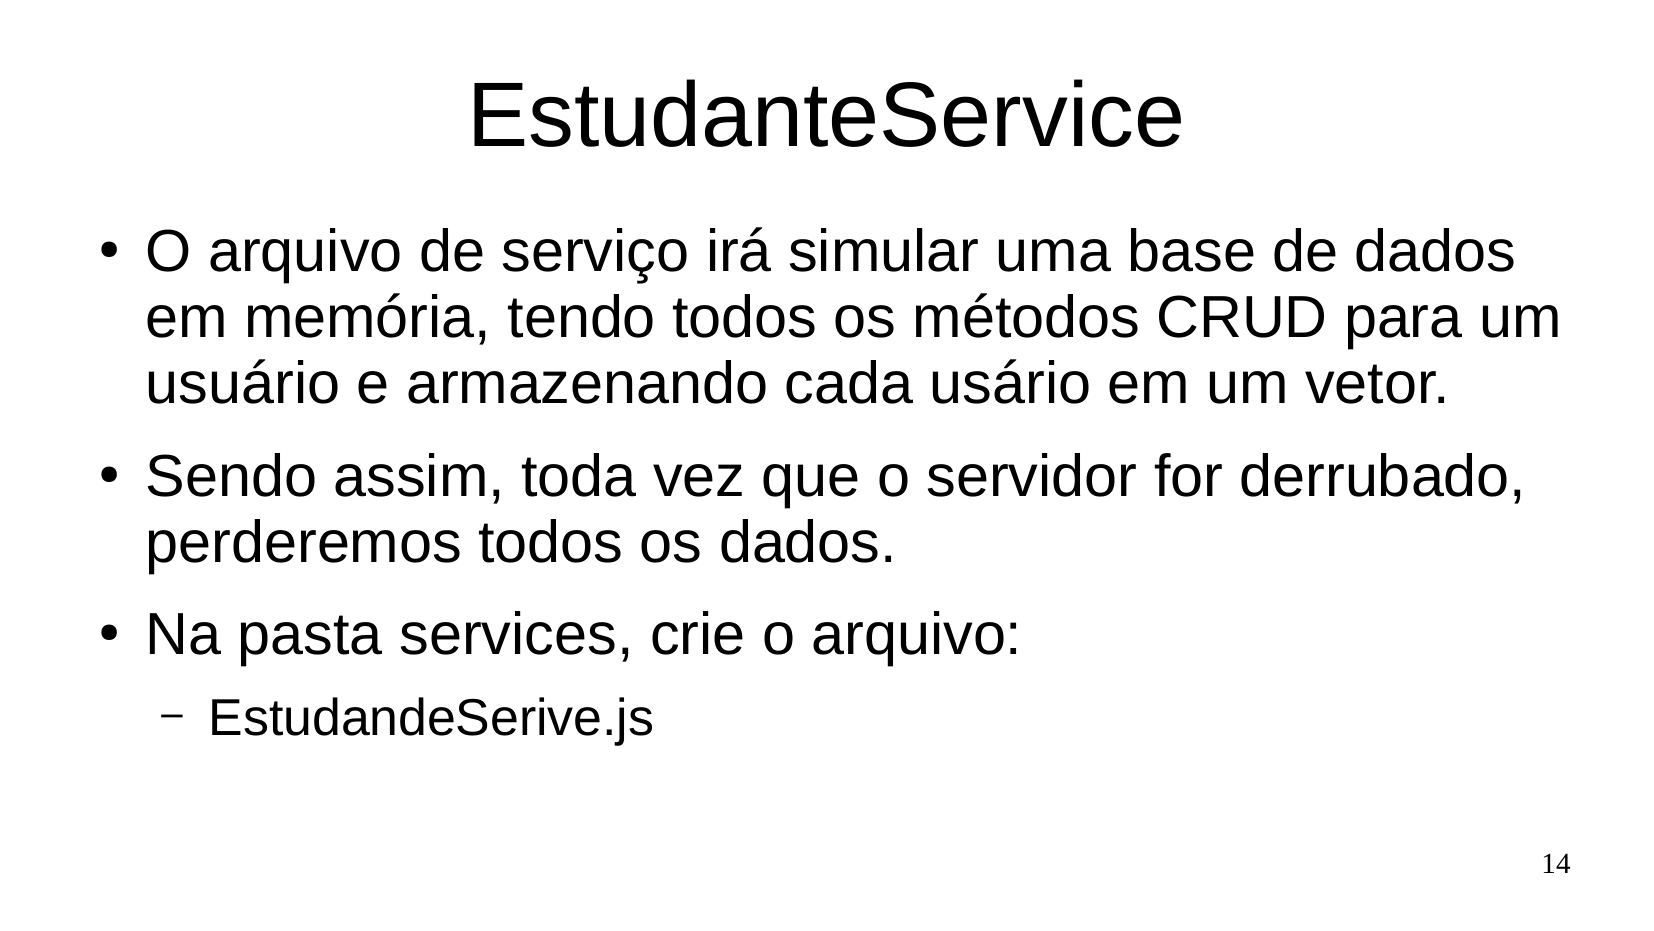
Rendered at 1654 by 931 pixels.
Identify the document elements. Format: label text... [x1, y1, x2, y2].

title EstudanteService [82, 37, 1571, 193]
list O arquivo de serviço irá simular uma base de dados em memória, tendo todos os métodos CRUD para um usuário e armazenando cada usário em um vetor. Sendo assim, toda vez que o servidor for derrubado, perderemos todos os dados. Na pasta services, crie o arquivo: EstudandeSerive.js [82, 217, 1571, 758]
